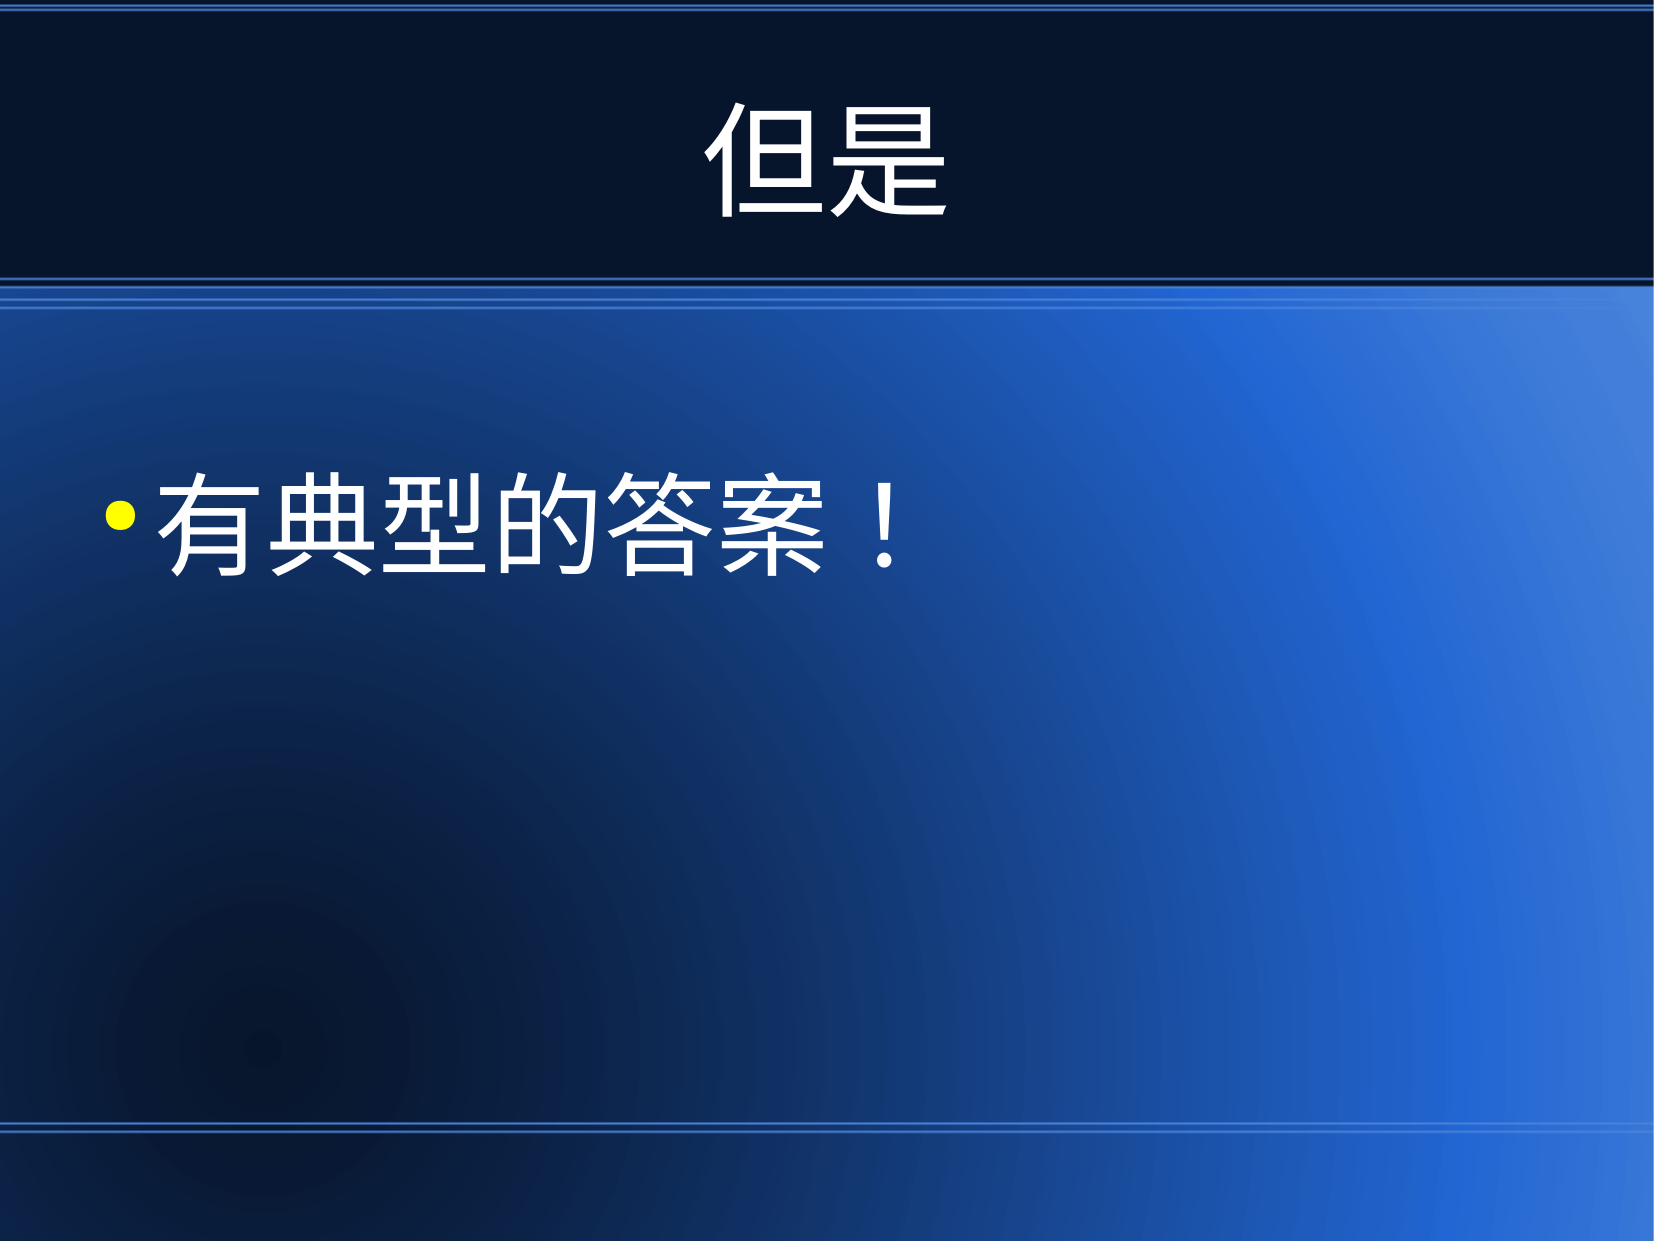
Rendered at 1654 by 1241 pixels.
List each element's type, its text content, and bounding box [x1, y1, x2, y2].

list 有典型的答案！ [82, 355, 1571, 1241]
title 但是 [82, 49, 1571, 257]
picture [0, 0, 1654, 1241]
